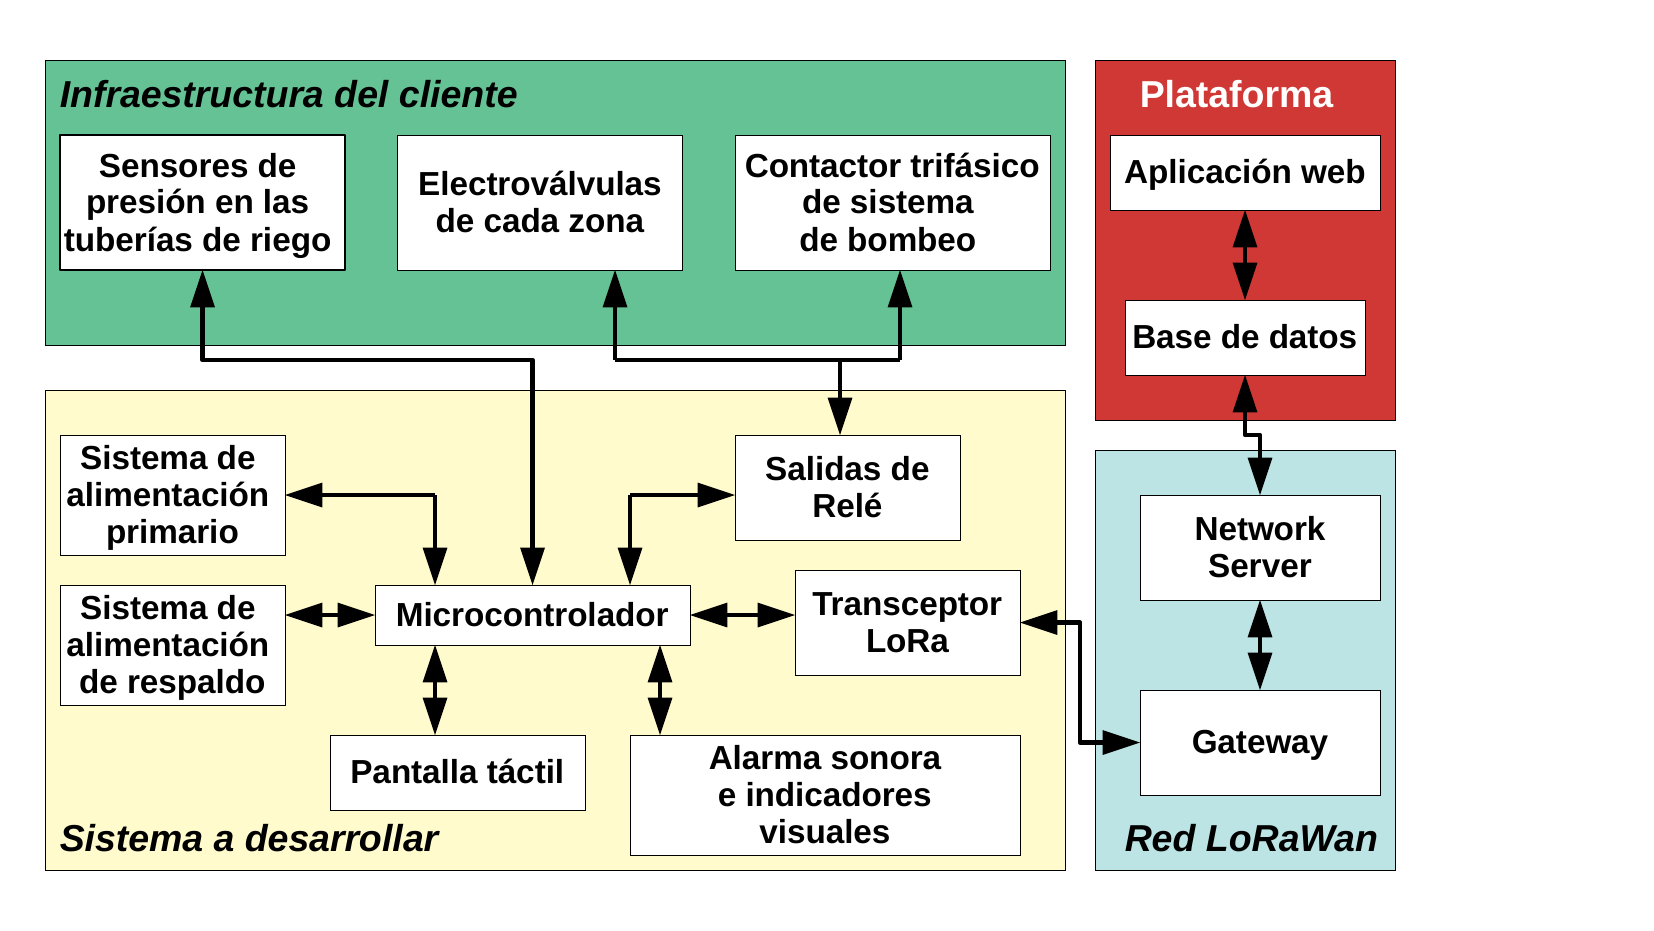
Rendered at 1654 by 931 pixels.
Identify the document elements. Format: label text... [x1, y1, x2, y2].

text_box Sistema de alimentación primario [60, 435, 286, 556]
text_box [1095, 60, 1396, 421]
text_box Contactor trifásico de sistema de bombeo [735, 135, 1051, 271]
text_box [631, 390, 1066, 621]
text_box [204, 166, 614, 346]
text_box Salidas de Relé [735, 435, 961, 541]
text_box Base de datos [1125, 300, 1366, 376]
text_box [45, 390, 532, 810]
text_box Alarma sonora e indicadores visuales [630, 735, 1021, 856]
text_box [1095, 450, 1259, 742]
text_box Microcontrolador [375, 585, 691, 646]
text_box Network Server [1140, 495, 1381, 601]
text_box Sistema a desarrollar [45, 810, 511, 909]
text_box Infraestructura del cliente [45, 66, 601, 166]
text_box Transceptor LoRa [795, 570, 1021, 676]
text_box [45, 60, 1066, 346]
text_box Red LoRaWan [1110, 810, 1396, 871]
text_box Aplicación web [1110, 135, 1381, 211]
text_box Plataforma [1125, 66, 1359, 124]
text_box Gateway [1140, 690, 1381, 796]
text_box Sistema de alimentación de respaldo [60, 585, 286, 706]
text_box Sensores de presión en las tuberías de riego [60, 166, 346, 271]
text_box [45, 166, 201, 346]
text_box Electroválvulas de cada zona [397, 135, 683, 271]
text_box [436, 616, 1066, 871]
text_box [533, 390, 839, 585]
text_box [1095, 450, 1396, 871]
text_box Pantalla táctil [330, 735, 586, 811]
